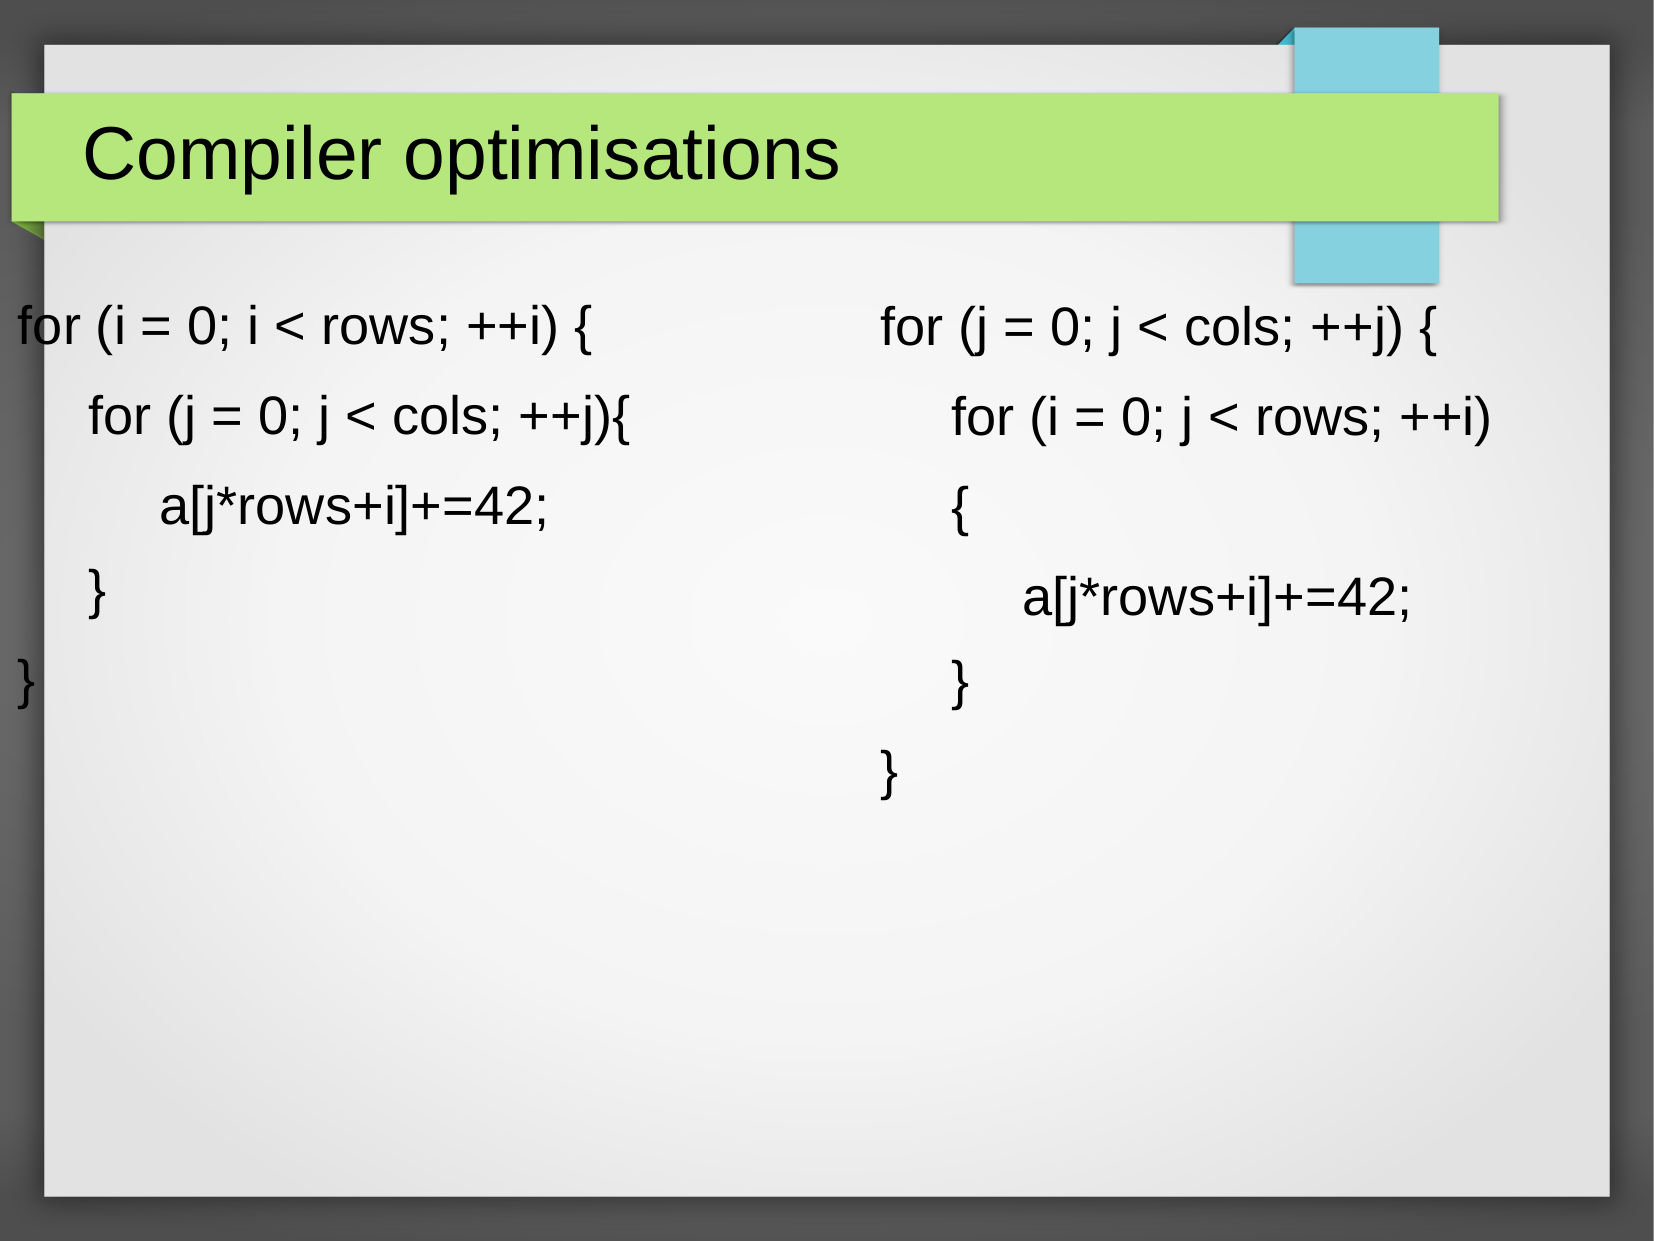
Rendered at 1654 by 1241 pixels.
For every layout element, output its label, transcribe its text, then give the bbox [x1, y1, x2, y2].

list for (i = 0; i < rows; ++i) { for (j = 0; j < cols; ++j){ a[j*rows+i]+=42; } } [17, 295, 745, 1015]
picture [0, 0, 1654, 1241]
title Compiler optimisations [82, 94, 1264, 213]
list for (j = 0; j < cols; ++j) { for (i = 0; j < rows; ++i) { a[j*rows+i]+=42; } } [880, 296, 1654, 1016]
